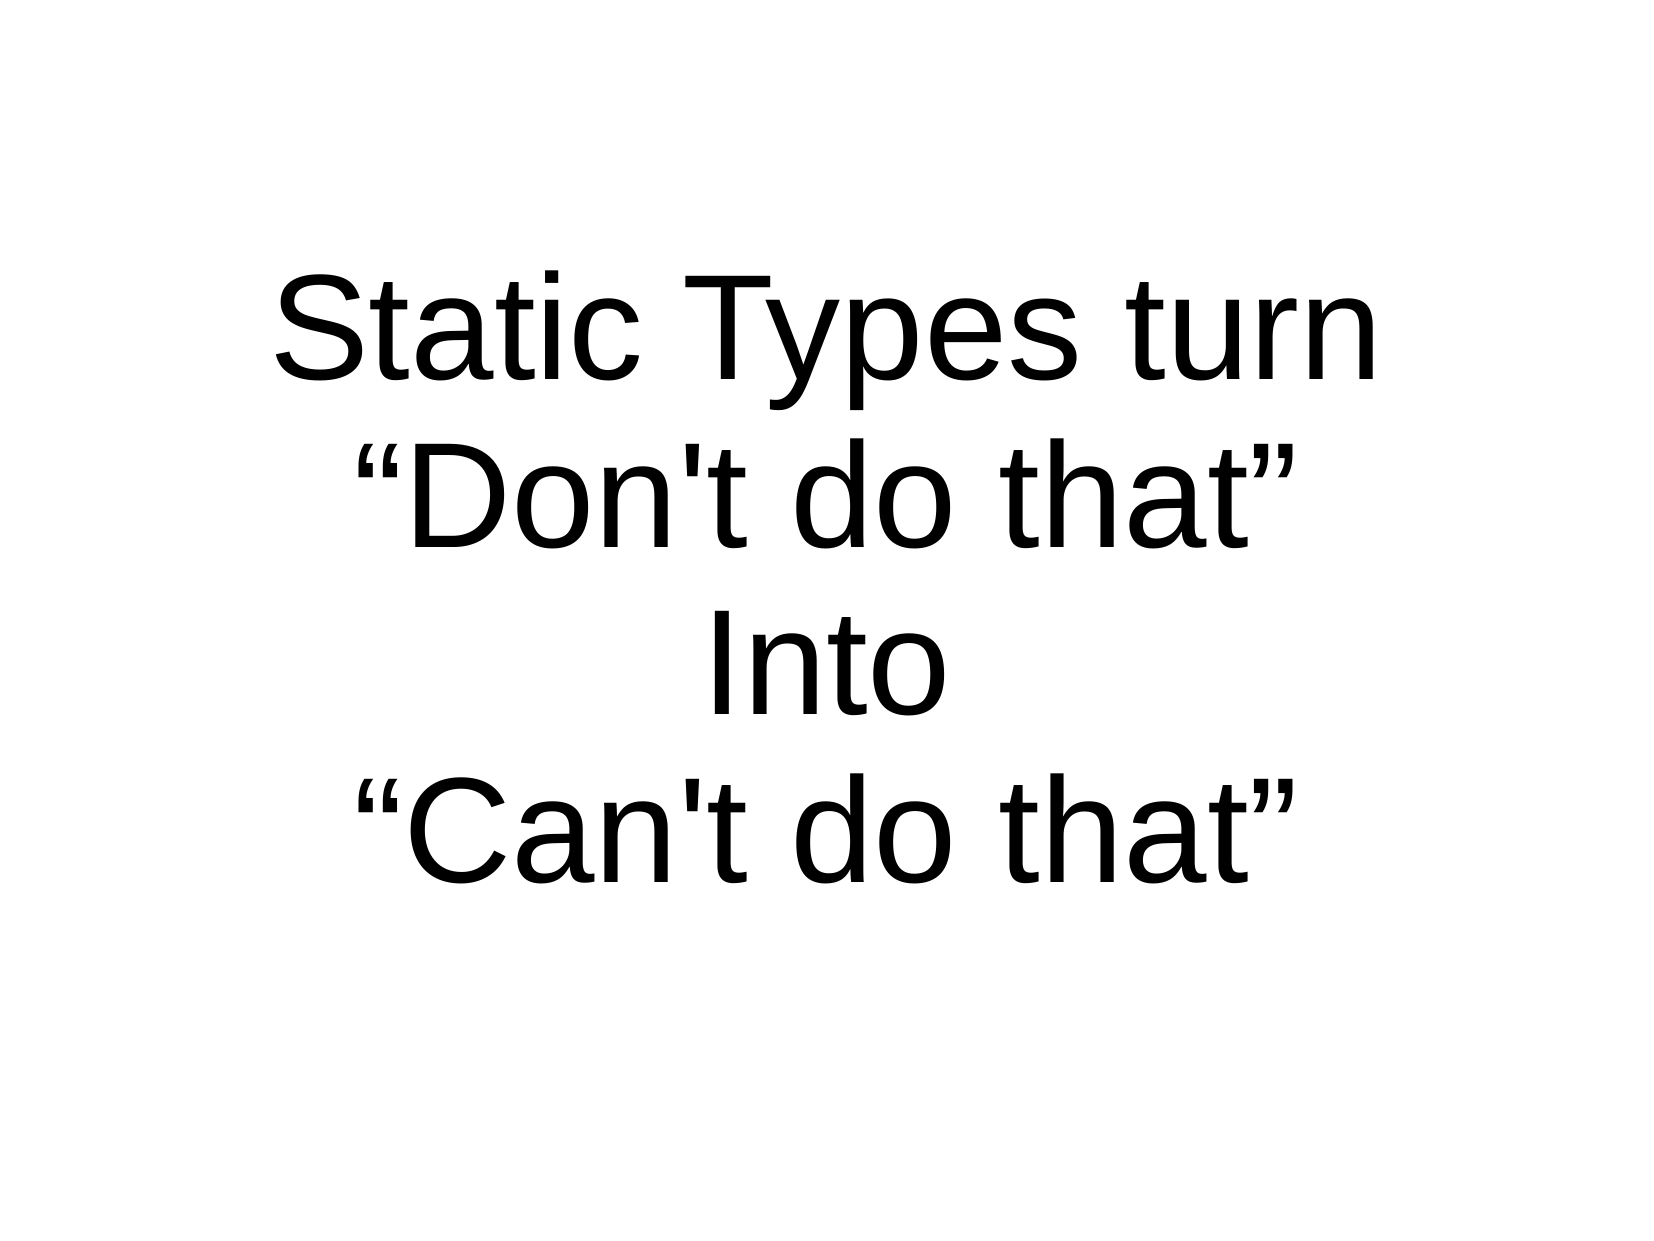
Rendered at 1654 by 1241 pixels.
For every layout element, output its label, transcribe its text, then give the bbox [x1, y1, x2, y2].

subtitle Static Types turn “Don't do that” Into “Can't do that” [82, 49, 1571, 1109]
